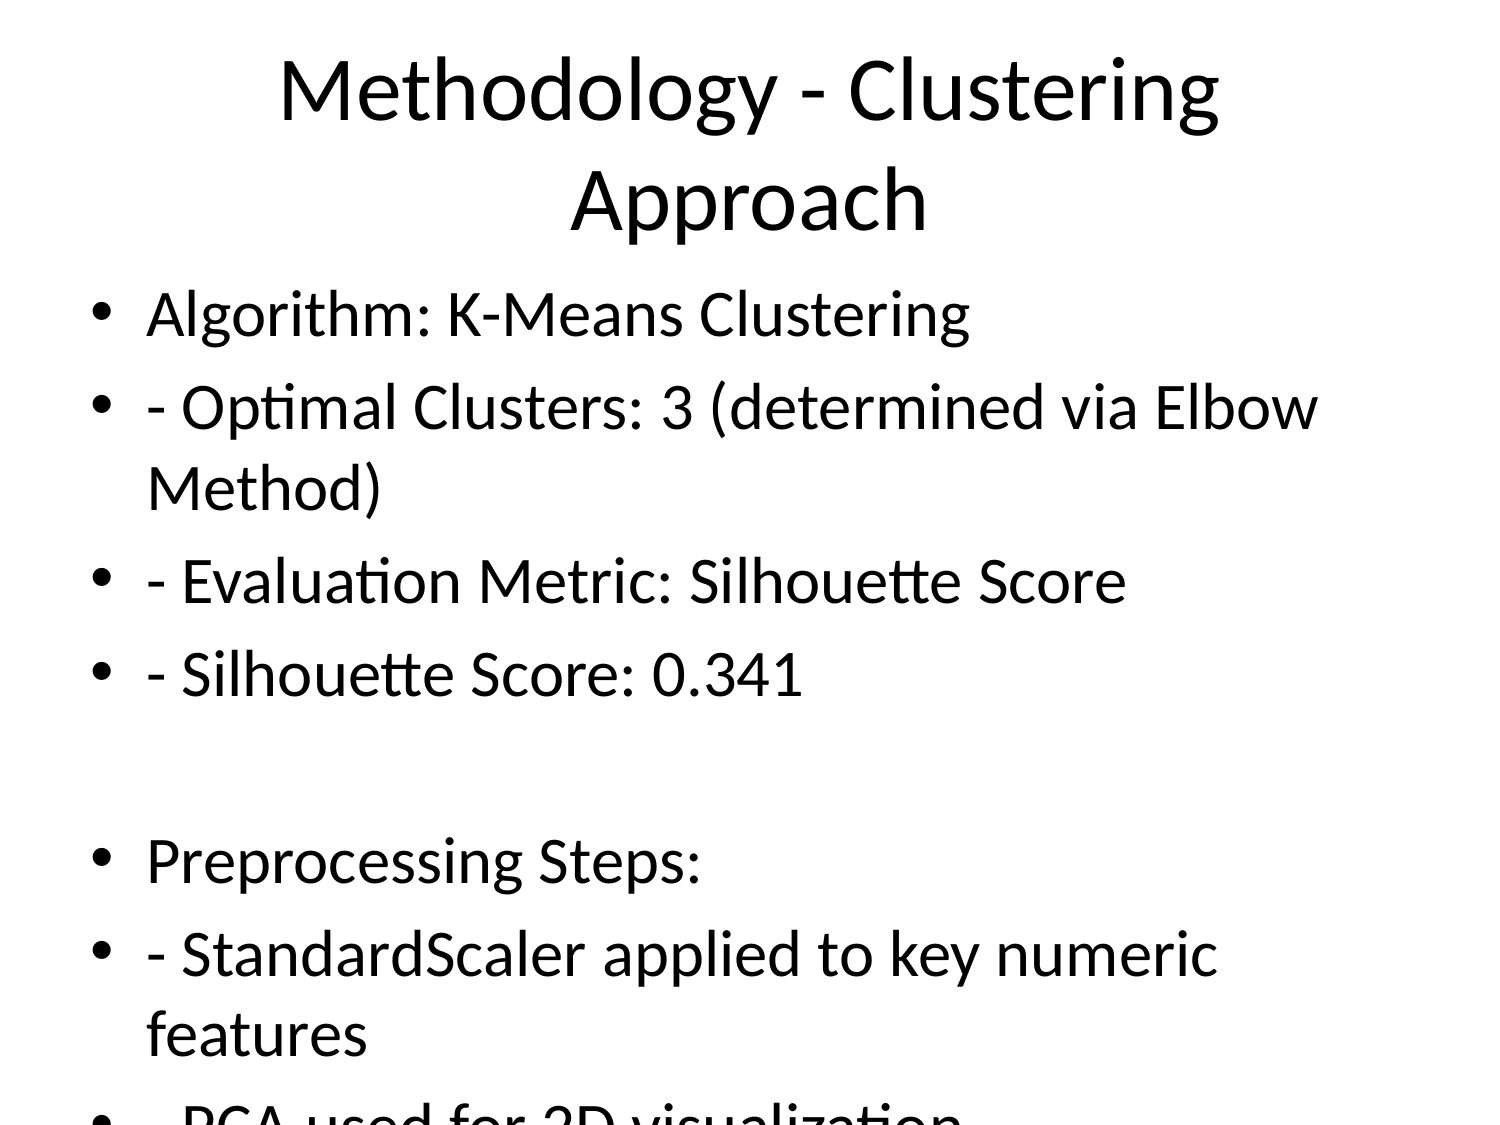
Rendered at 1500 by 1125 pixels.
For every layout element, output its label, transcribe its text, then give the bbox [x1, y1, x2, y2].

list Algorithm: K-Means Clustering - Optimal Clusters: 3 (determined via Elbow Method) - Evaluation Metric: Silhouette Score - Silhouette Score: 0.341 Preprocessing Steps: - StandardScaler applied to key numeric features - PCA used for 2D visualization - Features: Pain score (y), Sample size (N), Follow-up time, Standard error [75, 262, 1425, 1005]
title Methodology - Clustering Approach [75, 45, 1425, 233]
